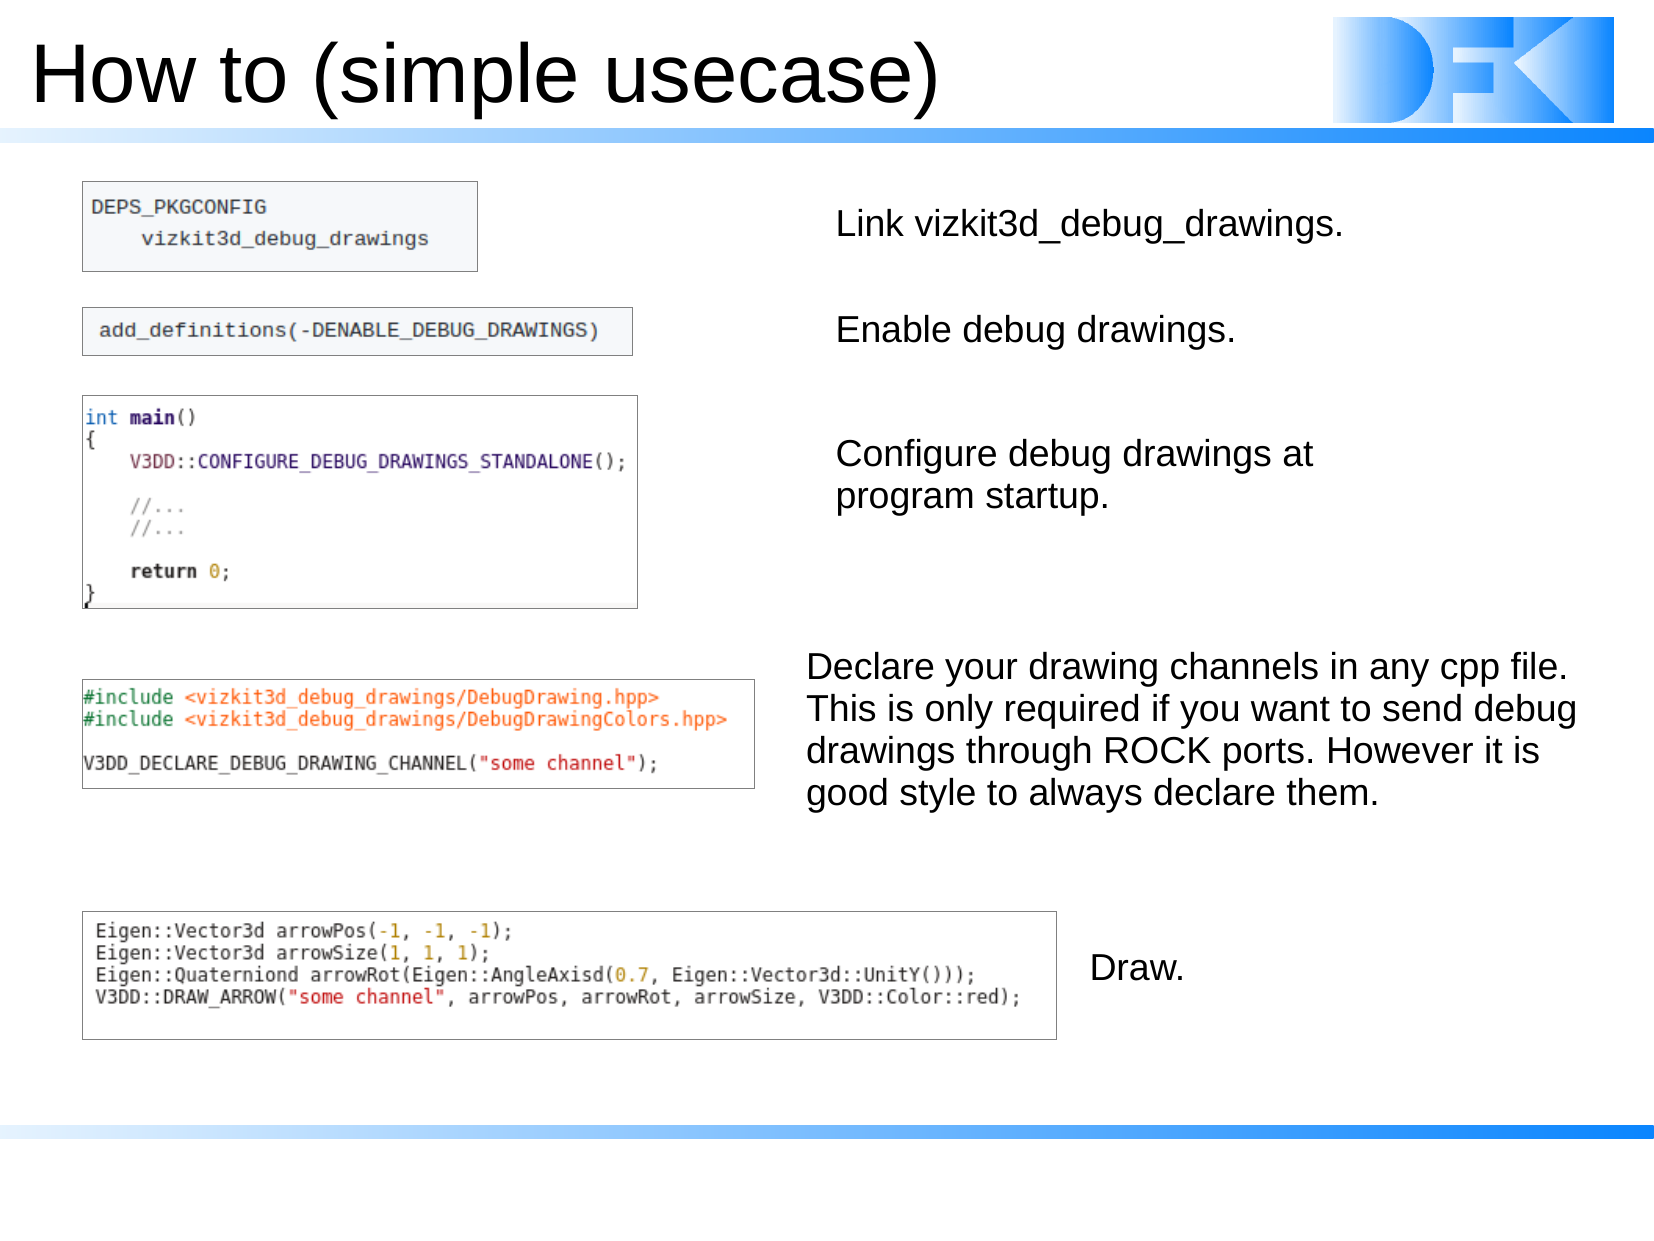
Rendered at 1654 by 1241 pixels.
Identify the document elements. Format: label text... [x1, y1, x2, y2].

picture [82, 395, 638, 609]
text_box Draw. [1074, 938, 1654, 996]
picture [82, 307, 633, 356]
text_box Configure debug drawings at program startup. [820, 425, 1447, 524]
title How to (simple usecase) [30, 8, 1291, 139]
picture [82, 911, 1057, 1040]
picture [82, 679, 755, 789]
picture [82, 181, 478, 272]
picture [1332, 17, 1614, 123]
text_box Enable debug drawings. [820, 301, 1447, 358]
text_box Declare your drawing channels in any cpp file. This is only required if you want to send debug drawings through ROCK ports. However it is good style to always declare them. [791, 637, 1607, 905]
text_box Link vizkit3d_debug_drawings. [820, 194, 1447, 252]
